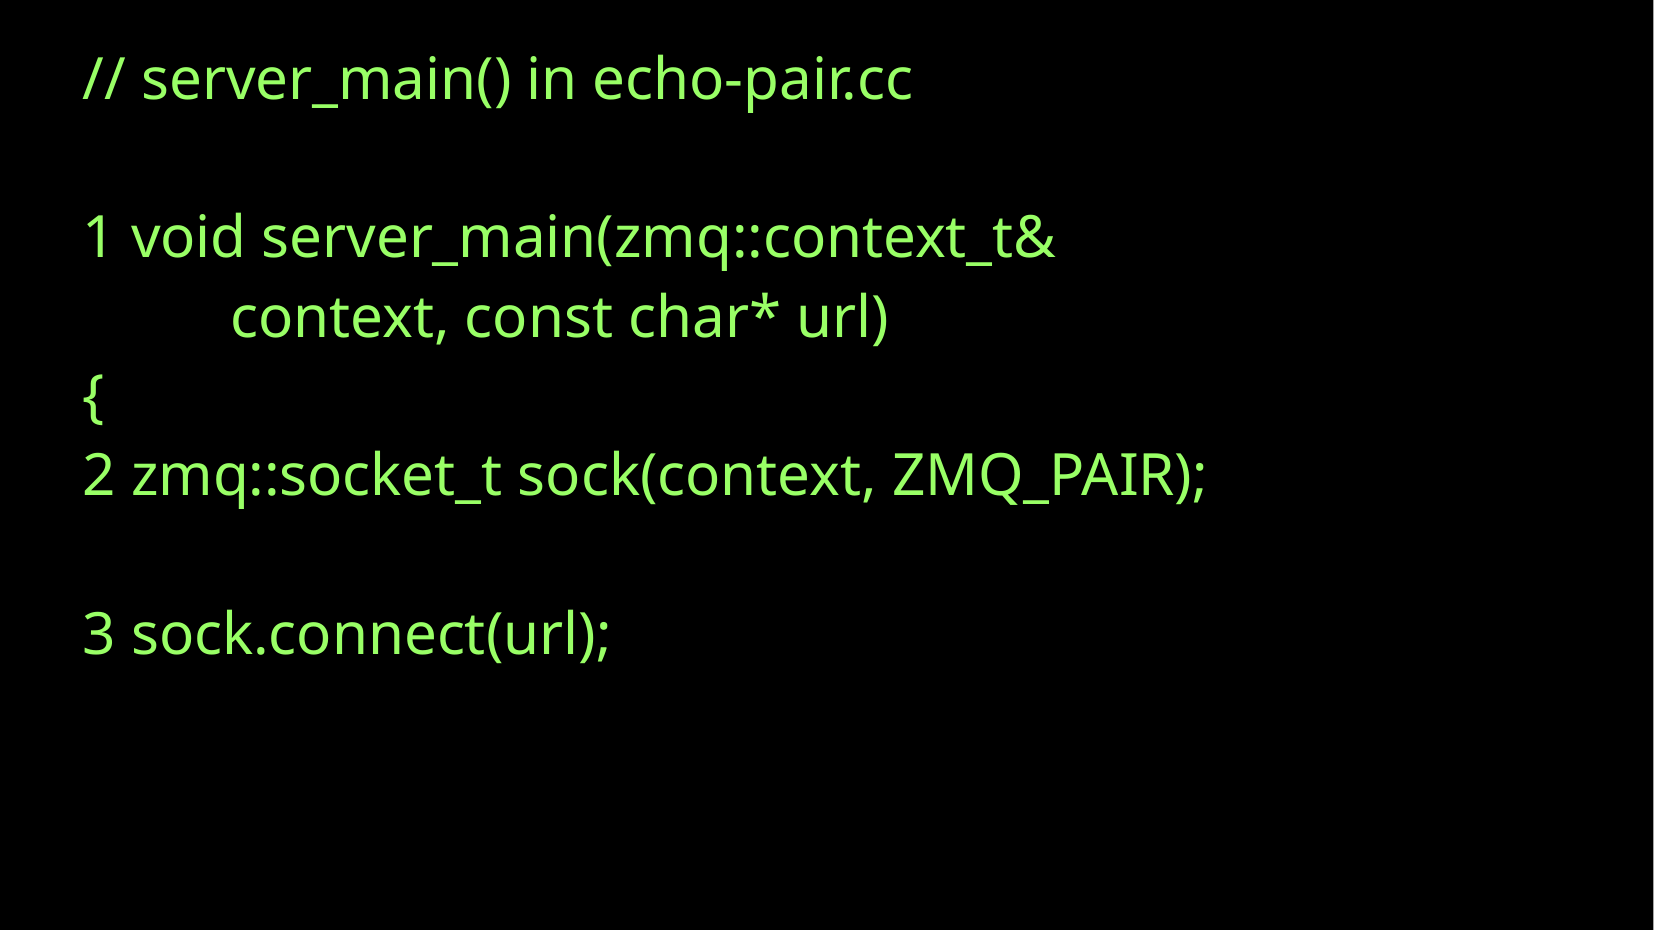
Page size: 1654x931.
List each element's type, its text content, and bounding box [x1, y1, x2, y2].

subtitle // server_main() in echo-pair.cc 1 void server_main(zmq::context_t& context, const char* url) { 2 zmq::socket_t sock(context, ZMQ_PAIR); 3 sock.connect(url); [82, 37, 1571, 757]
